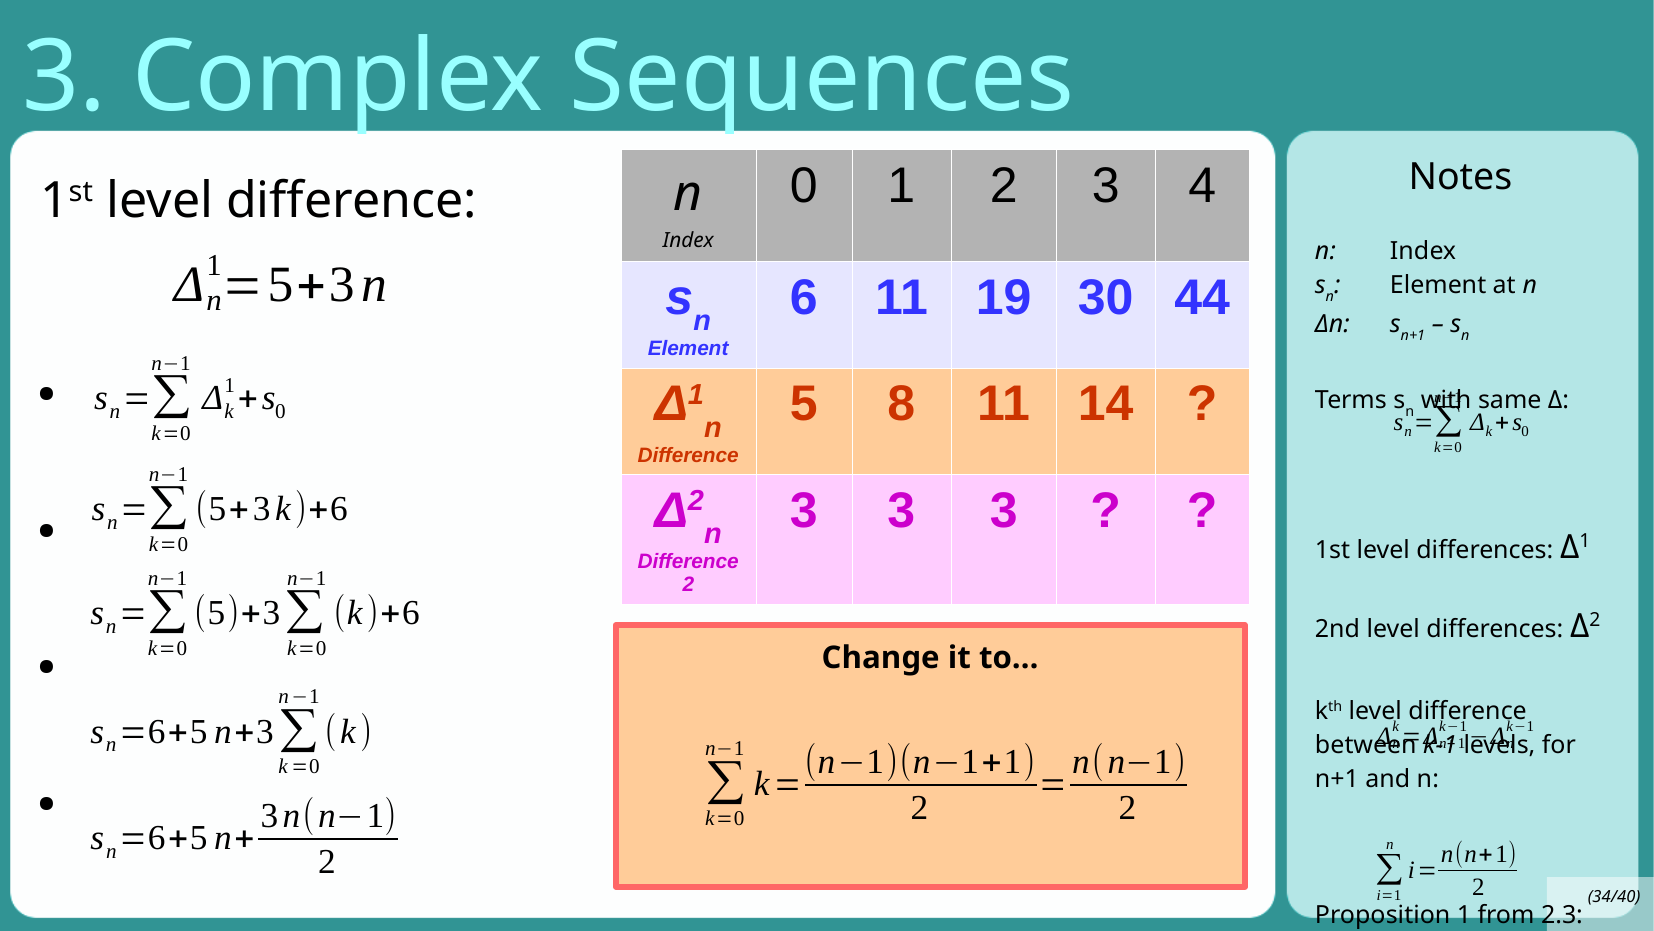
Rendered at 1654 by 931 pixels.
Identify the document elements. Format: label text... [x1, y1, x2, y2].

table_cell 3 [757, 475, 852, 604]
table_cell 11 [853, 262, 951, 368]
table_cell 6 [757, 262, 852, 368]
table_cell 5 [757, 369, 852, 474]
table_cell Δ2n Difference2 [622, 475, 756, 604]
table_cell 11 [952, 369, 1056, 474]
table_header n Index [622, 150, 756, 261]
table_cell 30 [1057, 262, 1155, 368]
chart [81, 683, 381, 779]
table_header 4 [1156, 150, 1249, 261]
chart [1368, 717, 1541, 753]
table_header 2 [952, 150, 1056, 261]
table_cell 3 [853, 475, 951, 604]
text_box Notes [1290, 141, 1631, 661]
table_cell Δ1n Difference [622, 369, 756, 474]
chart [81, 565, 431, 660]
table_cell 19 [952, 262, 1056, 368]
table_cell 8 [853, 369, 951, 474]
text_box [37, 361, 234, 891]
chart [1387, 388, 1536, 456]
table_header 1 [853, 150, 951, 261]
chart [1368, 835, 1525, 904]
table_cell ? [1156, 475, 1249, 604]
table_cell 44 [1156, 262, 1249, 368]
text_box 1st level difference: [40, 163, 604, 237]
table_header 3 [1057, 150, 1155, 261]
table_header 0 [757, 150, 852, 261]
chart [81, 784, 408, 881]
chart [85, 350, 296, 445]
table_cell ? [1156, 369, 1249, 474]
text_box (<number>/40) [1546, 877, 1654, 931]
text_box n: Index sn: Element at n Δn: sn+1 – sn Terms sn with same Δ: 1st level differences: Δ1 2nd level differences: Δ2 kth level difference between k-1 levels, for n+1 and n: Proposition 1 from 2.3: [1300, 225, 1622, 822]
chart [82, 461, 358, 556]
chart [157, 246, 401, 318]
table_cell sn Element [622, 262, 756, 368]
picture [0, 0, 1654, 931]
chart [696, 735, 1197, 831]
title 3. Complex Sequences [22, 13, 1511, 130]
table_cell 3 [952, 475, 1056, 604]
table_cell 14 [1057, 369, 1155, 474]
table_cell ? [1057, 475, 1155, 604]
text_box Change it to… [615, 624, 1245, 887]
